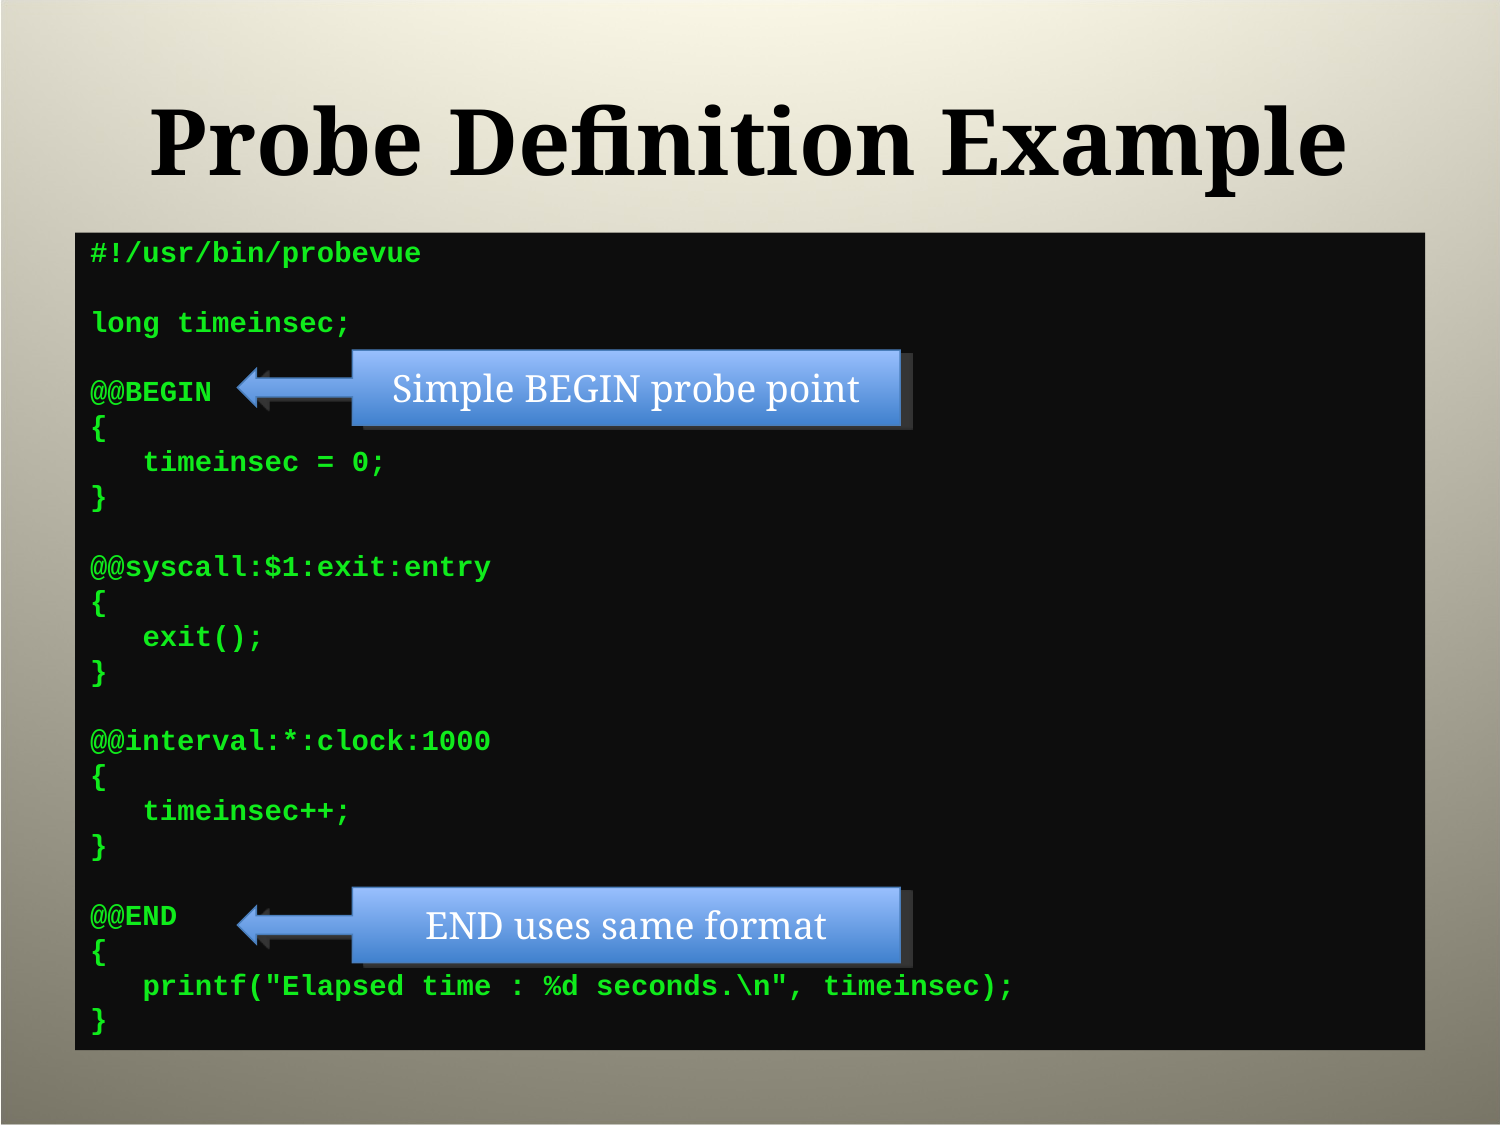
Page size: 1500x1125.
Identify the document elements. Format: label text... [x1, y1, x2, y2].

text_box END uses same format [237, 887, 901, 963]
list #!/usr/bin/probevue long timeinsec; @@BEGIN { timeinsec = 0; } @@syscall:$1:exit:entry { exit(); } @@interval:*:clock:1000 { timeinsec++; } @@END { printf("Elapsed time : %d seconds.\n", timeinsec); } [75, 232, 1426, 1051]
text_box Simple BEGIN probe point [237, 350, 901, 426]
title Probe Definition Example [75, 45, 1426, 232]
picture [0, 0, 1500, 1125]
